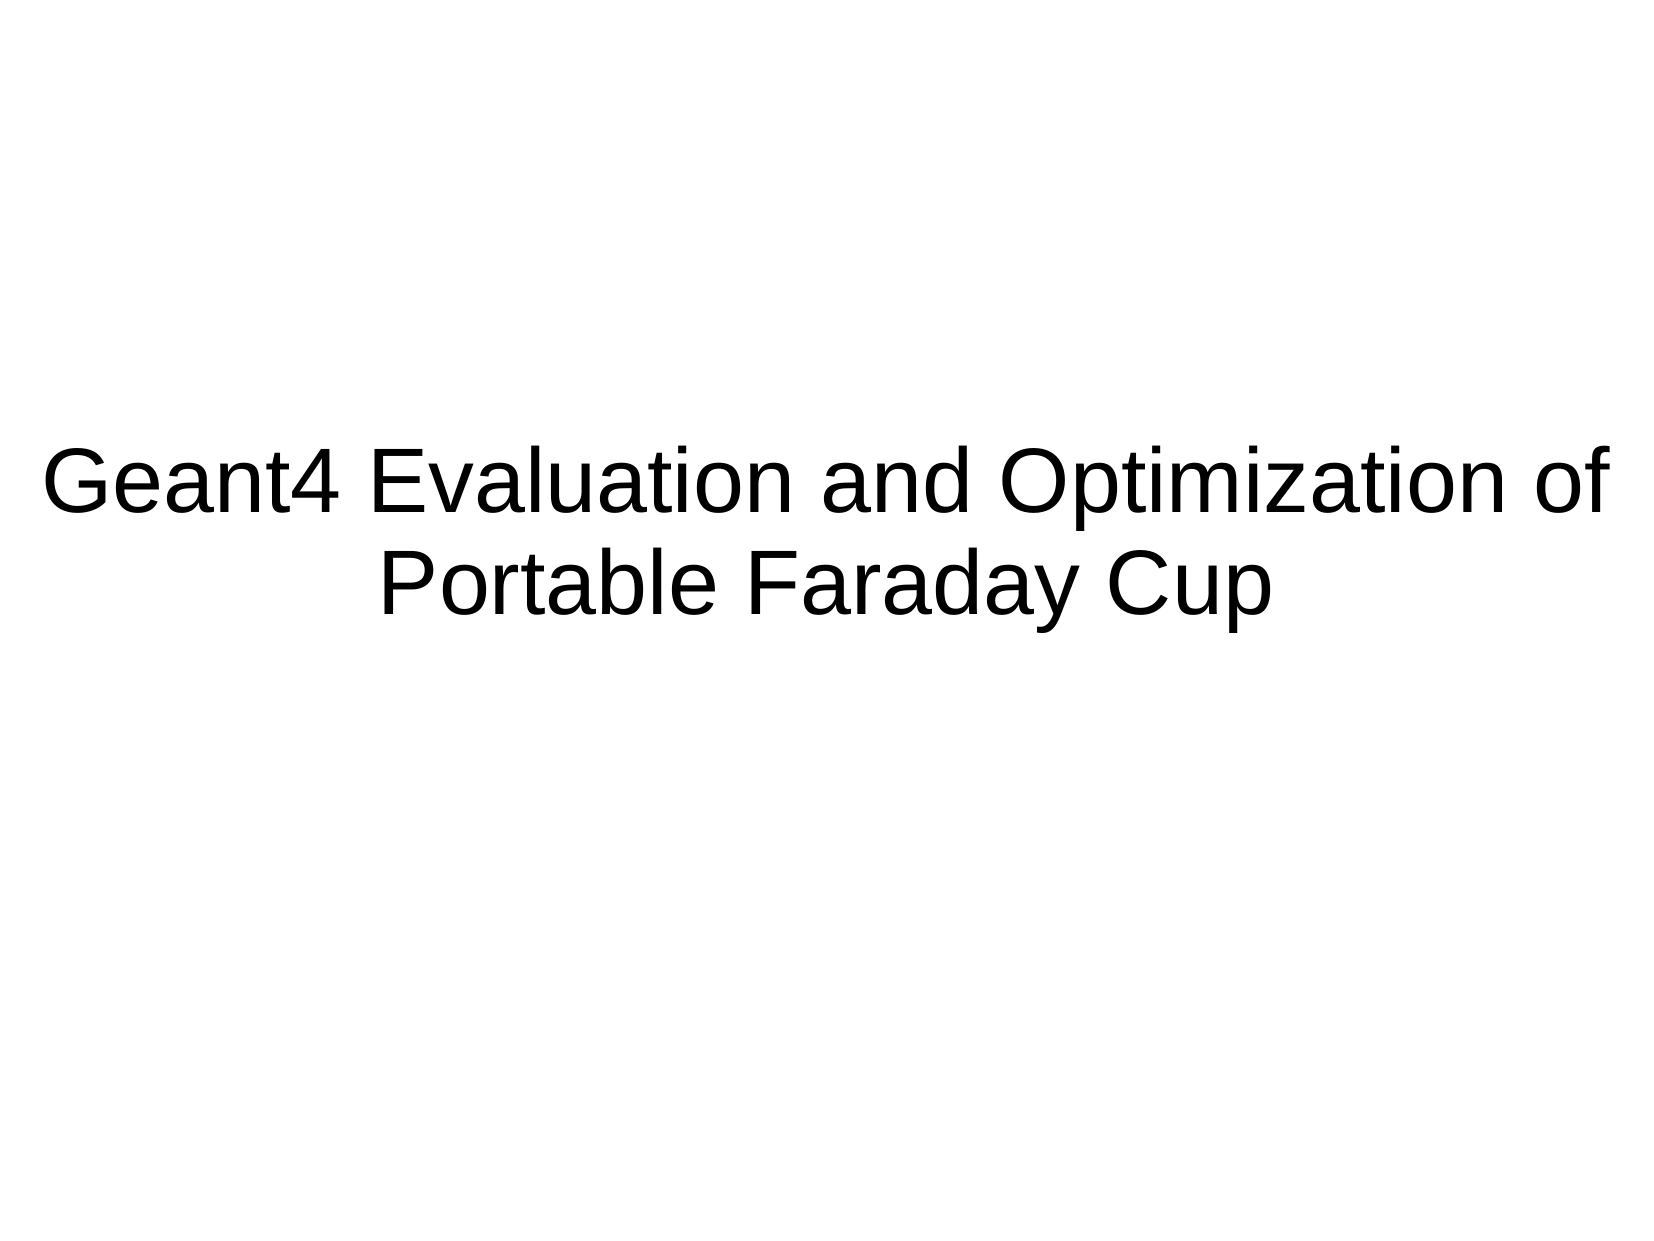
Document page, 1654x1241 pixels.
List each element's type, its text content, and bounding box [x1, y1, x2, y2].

title Geant4 Evaluation and Optimization of Portable Faraday Cup [0, 403, 1654, 661]
